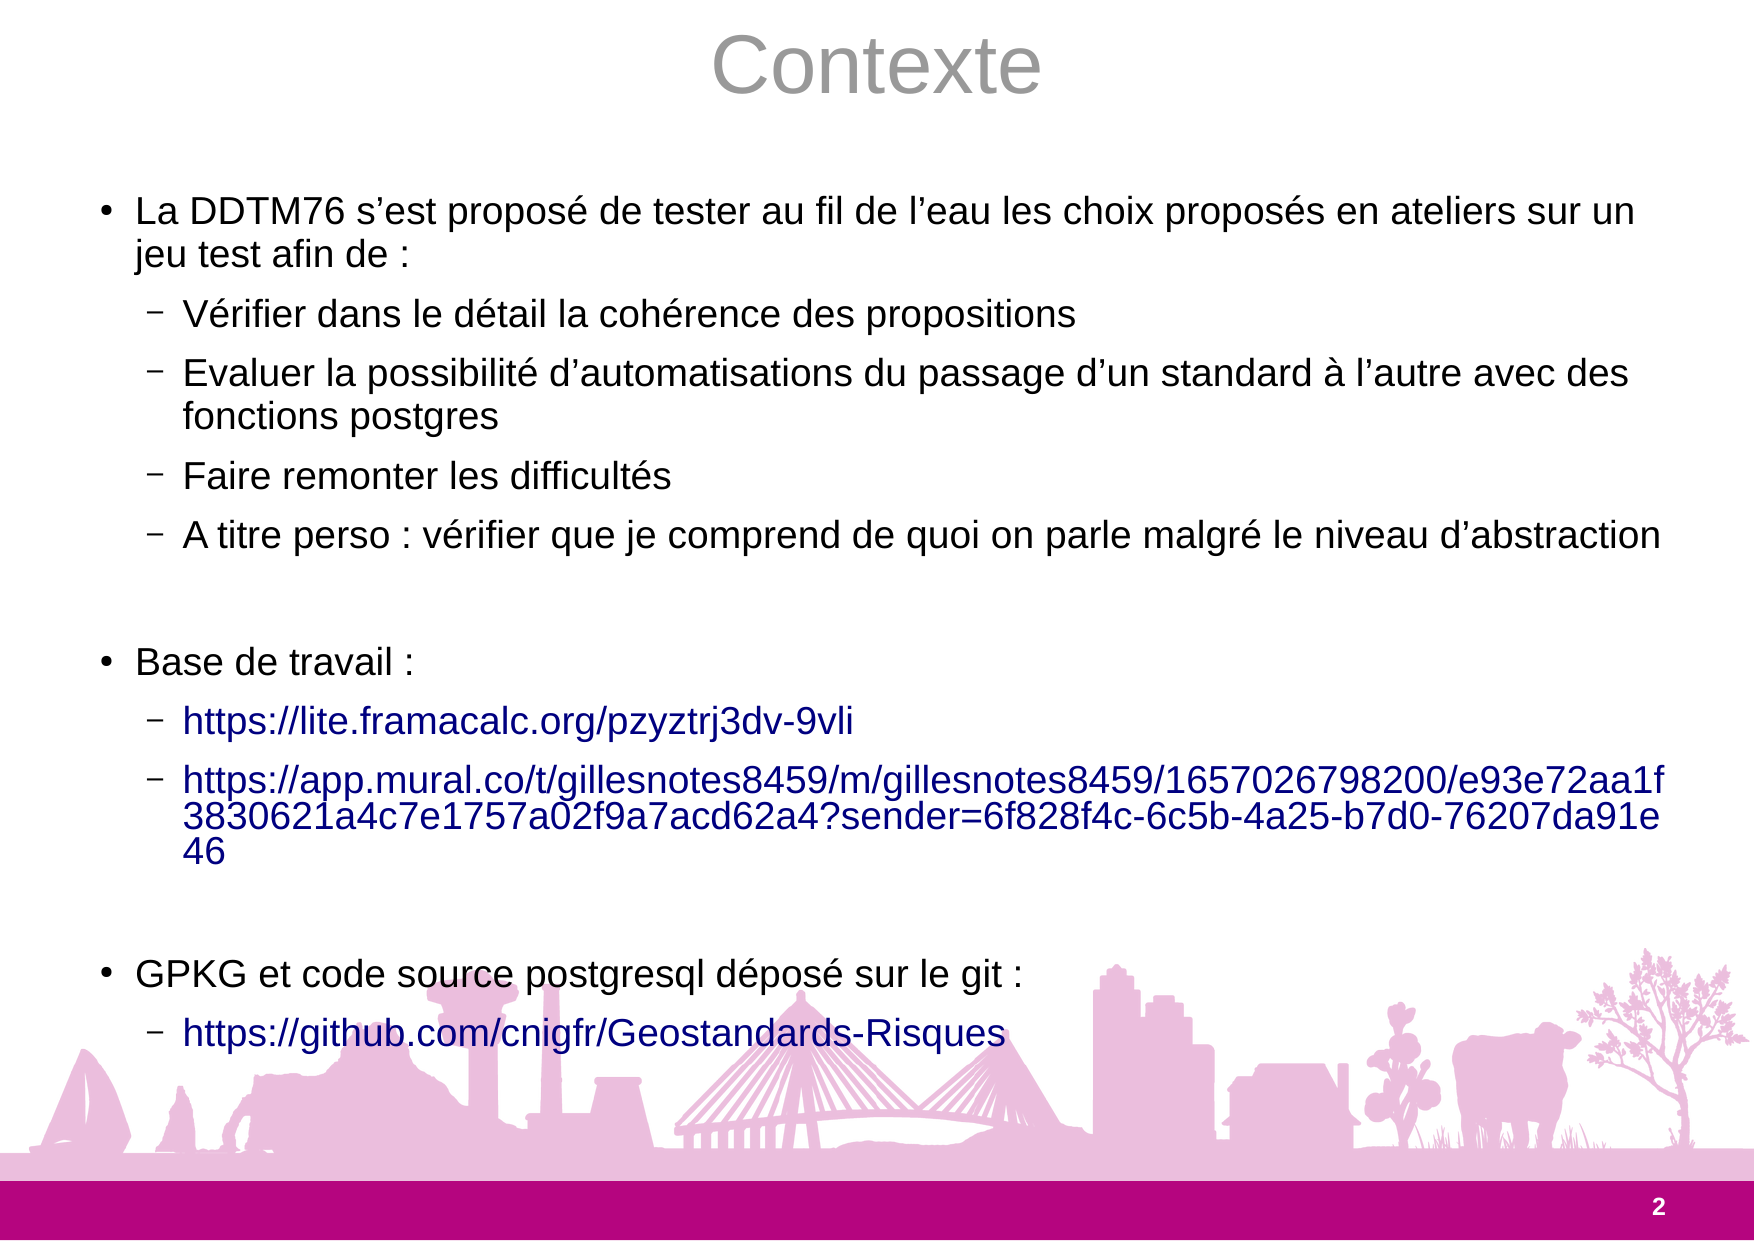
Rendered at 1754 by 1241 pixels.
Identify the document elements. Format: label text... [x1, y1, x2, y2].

title Contexte [87, 0, 1667, 130]
list La DDTM76 s’est proposé de tester au fil de l’eau les choix proposés en ateliers sur un jeu test afin de : Vérifier dans le détail la cohérence des propositions Evaluer la possibilité d’automatisations du passage d’un standard à l’autre avec des fonctions postgres Faire remonter les difficultés A titre perso : vérifier que je comprend de quoi on parle malgré le niveau d’abstraction Base de travail : https://lite.framacalc.org/pzyztrj3dv-9vli https://app.mural.co/t/gillesnotes8459/m/gillesnotes8459/1657026798200/e93e72aa1f3830621a4c7e1757a02f9a7acd62a4?sender=6f828f4c-6c5b-4a25-b7d0-76207da91e46 GPKG et code source postgresql déposé sur le git : https://github.com/cnigfr/Geostandards-Risques [87, 188, 1667, 1010]
